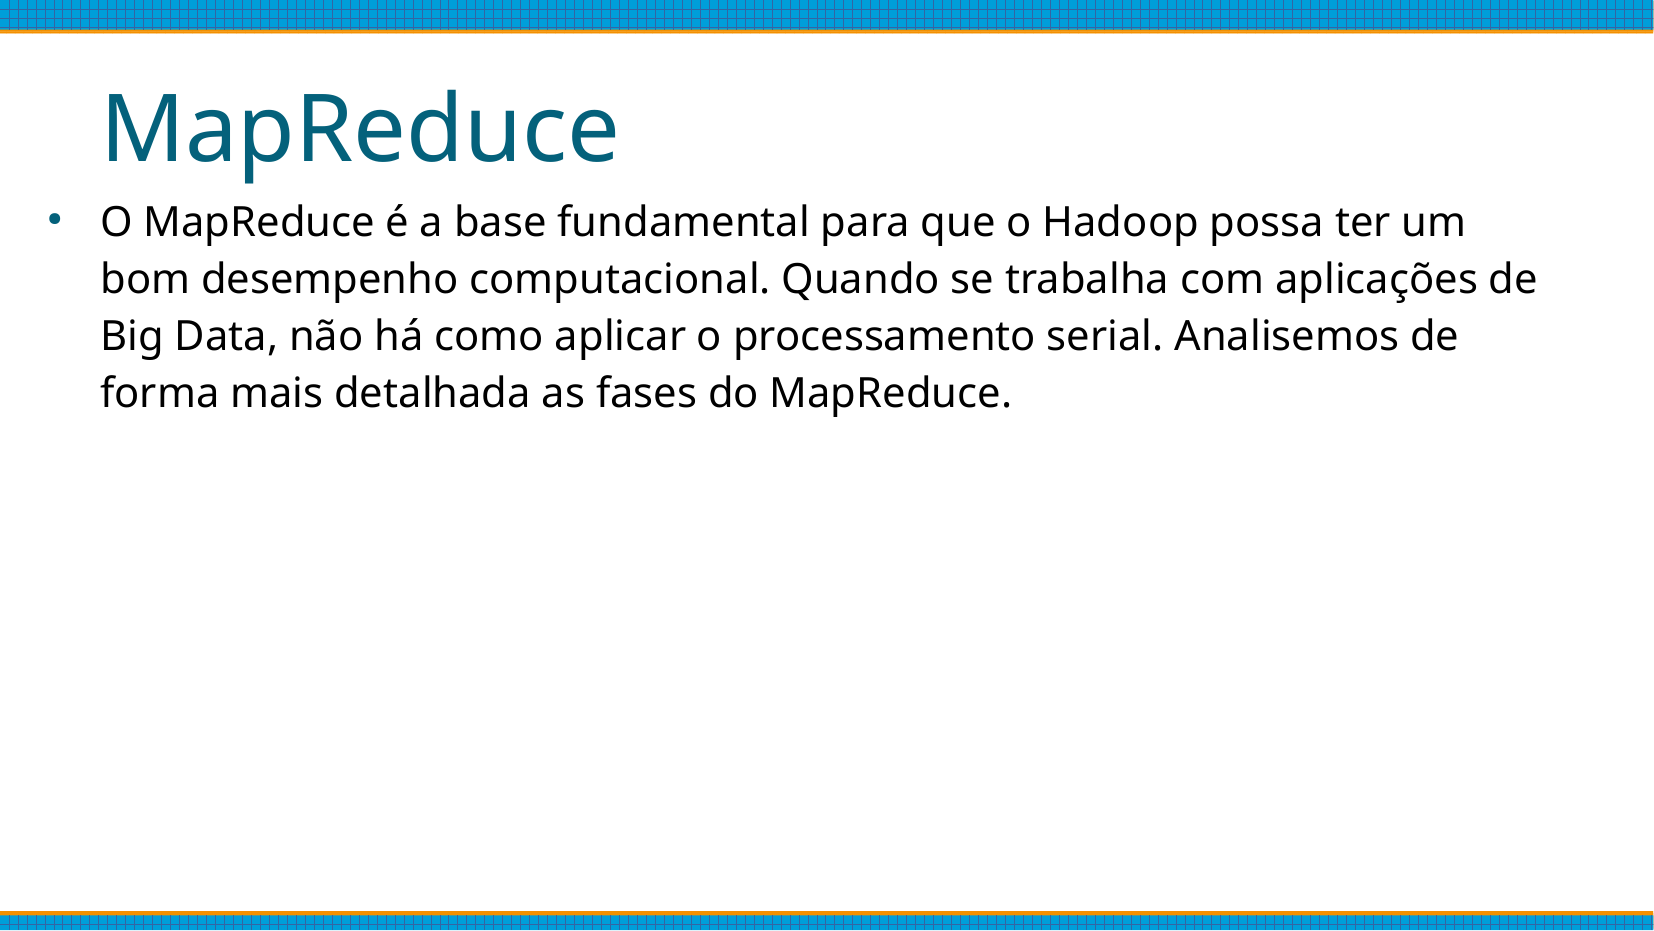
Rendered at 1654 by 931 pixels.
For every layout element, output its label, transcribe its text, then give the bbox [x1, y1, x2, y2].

title MapReduce [29, 44, 1506, 191]
list O MapReduce é a base fundamental para que o Hadoop possa ter um bom desempenho computacional. Quando se trabalha com aplicações de Big Data, não há como aplicar o processamento serial. Analisemos de forma mais detalhada as fases do MapReduce. [29, 191, 1565, 798]
